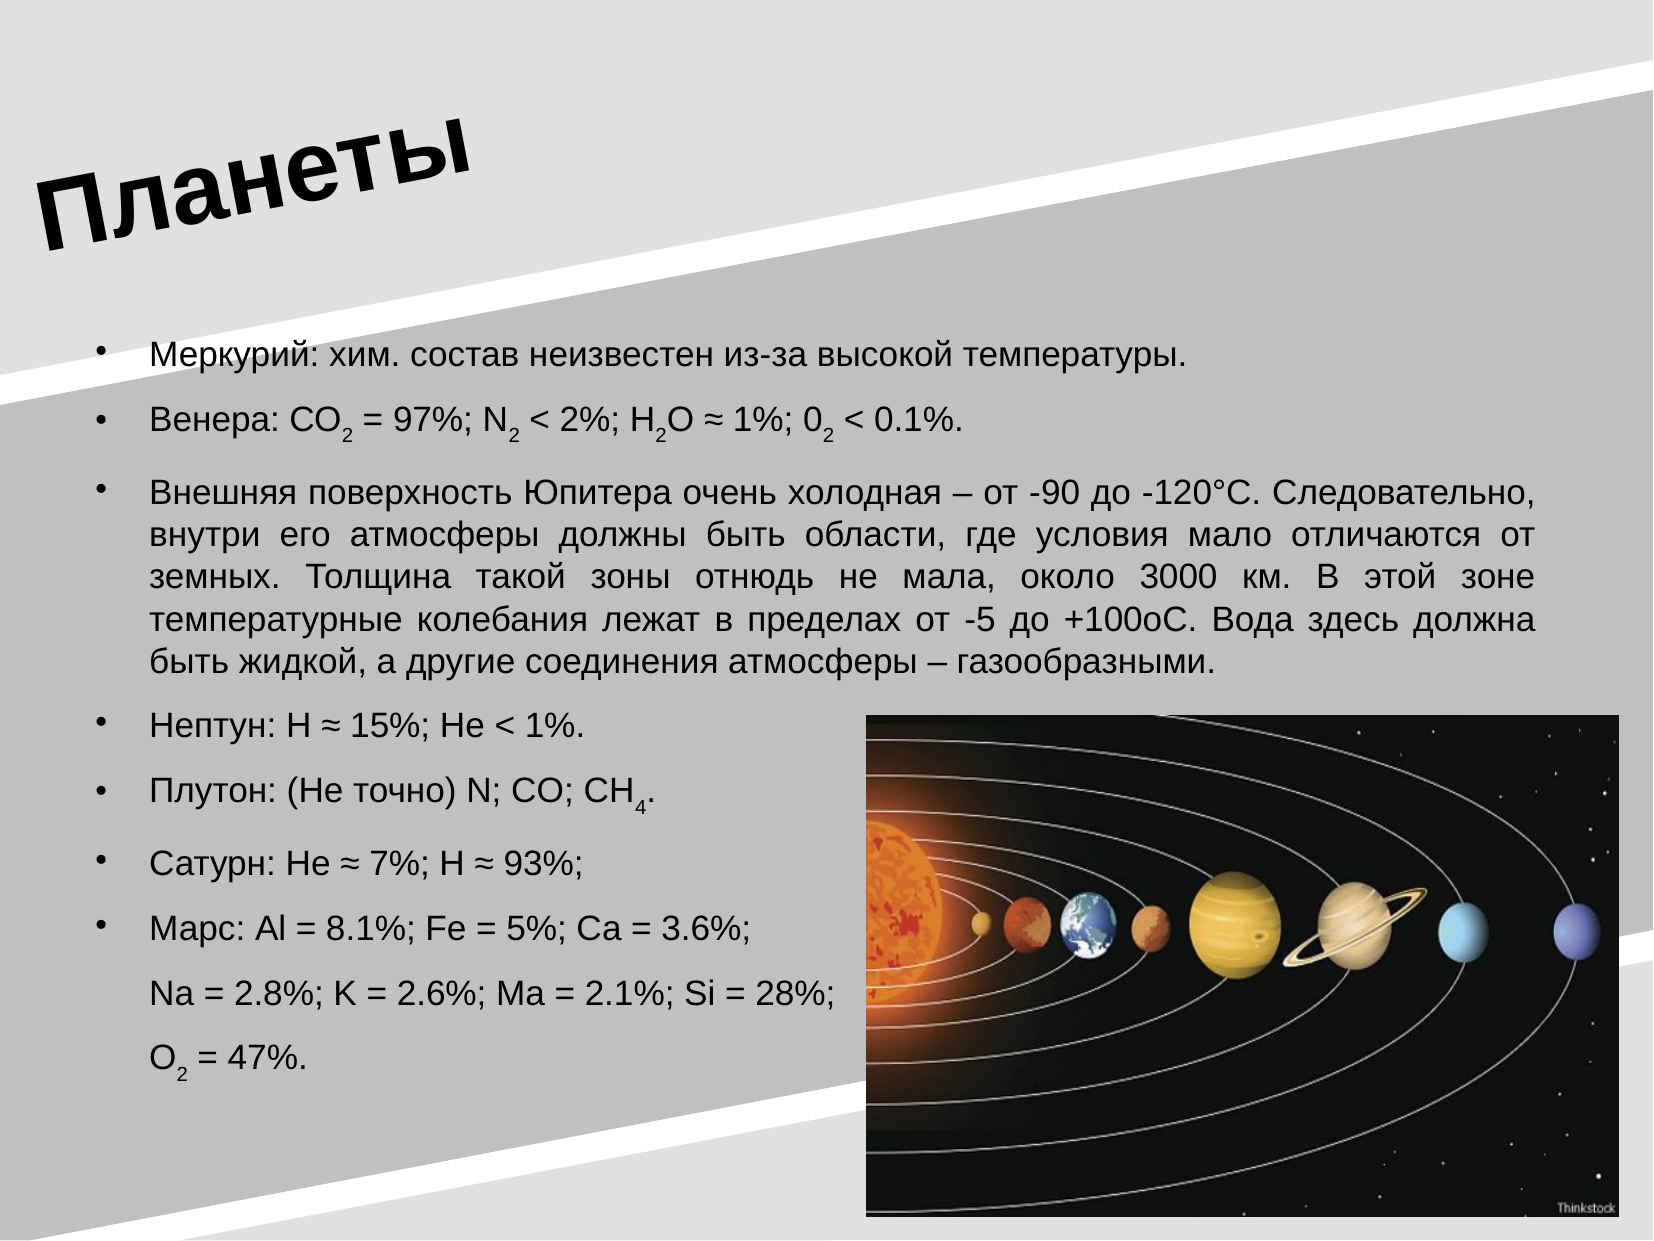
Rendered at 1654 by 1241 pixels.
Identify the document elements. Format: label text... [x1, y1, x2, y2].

picture [866, 715, 1619, 1217]
text_box Планеты [24, 0, 1472, 272]
text_box Меркурий: хим. состав неизвестен из-за высокой температуры. Венера: СО2 = 97%; N2 < 2%; H2O ≈ 1%; 02 < 0.1%. Внешняя поверхность Юпитера очень холодная – от -90 до -120°С. Следовательно, внутри его атмосферы должны быть области, где условия мало отличаются от земных. Толщина такой зоны отнюдь не мала, около 3000 км. В этой зоне температурные колебания лежат в пределах от -5 до +100оС. Вода здесь должна быть жидкой, а другие соединения атмосферы – газообразными. Нептун: H ≈ 15%; He < 1%. Плутон: (Не точно) N; CO; CH4. Сатурн: He ≈ 7%; H ≈ 93%; Марс: Al = 8.1%; Fe = 5%; Ca = 3.6%; Na = 2.8%; K = 2.6%; Ma = 2.1%; Si = 28%; O2 = 47%. [82, 331, 1537, 1087]
